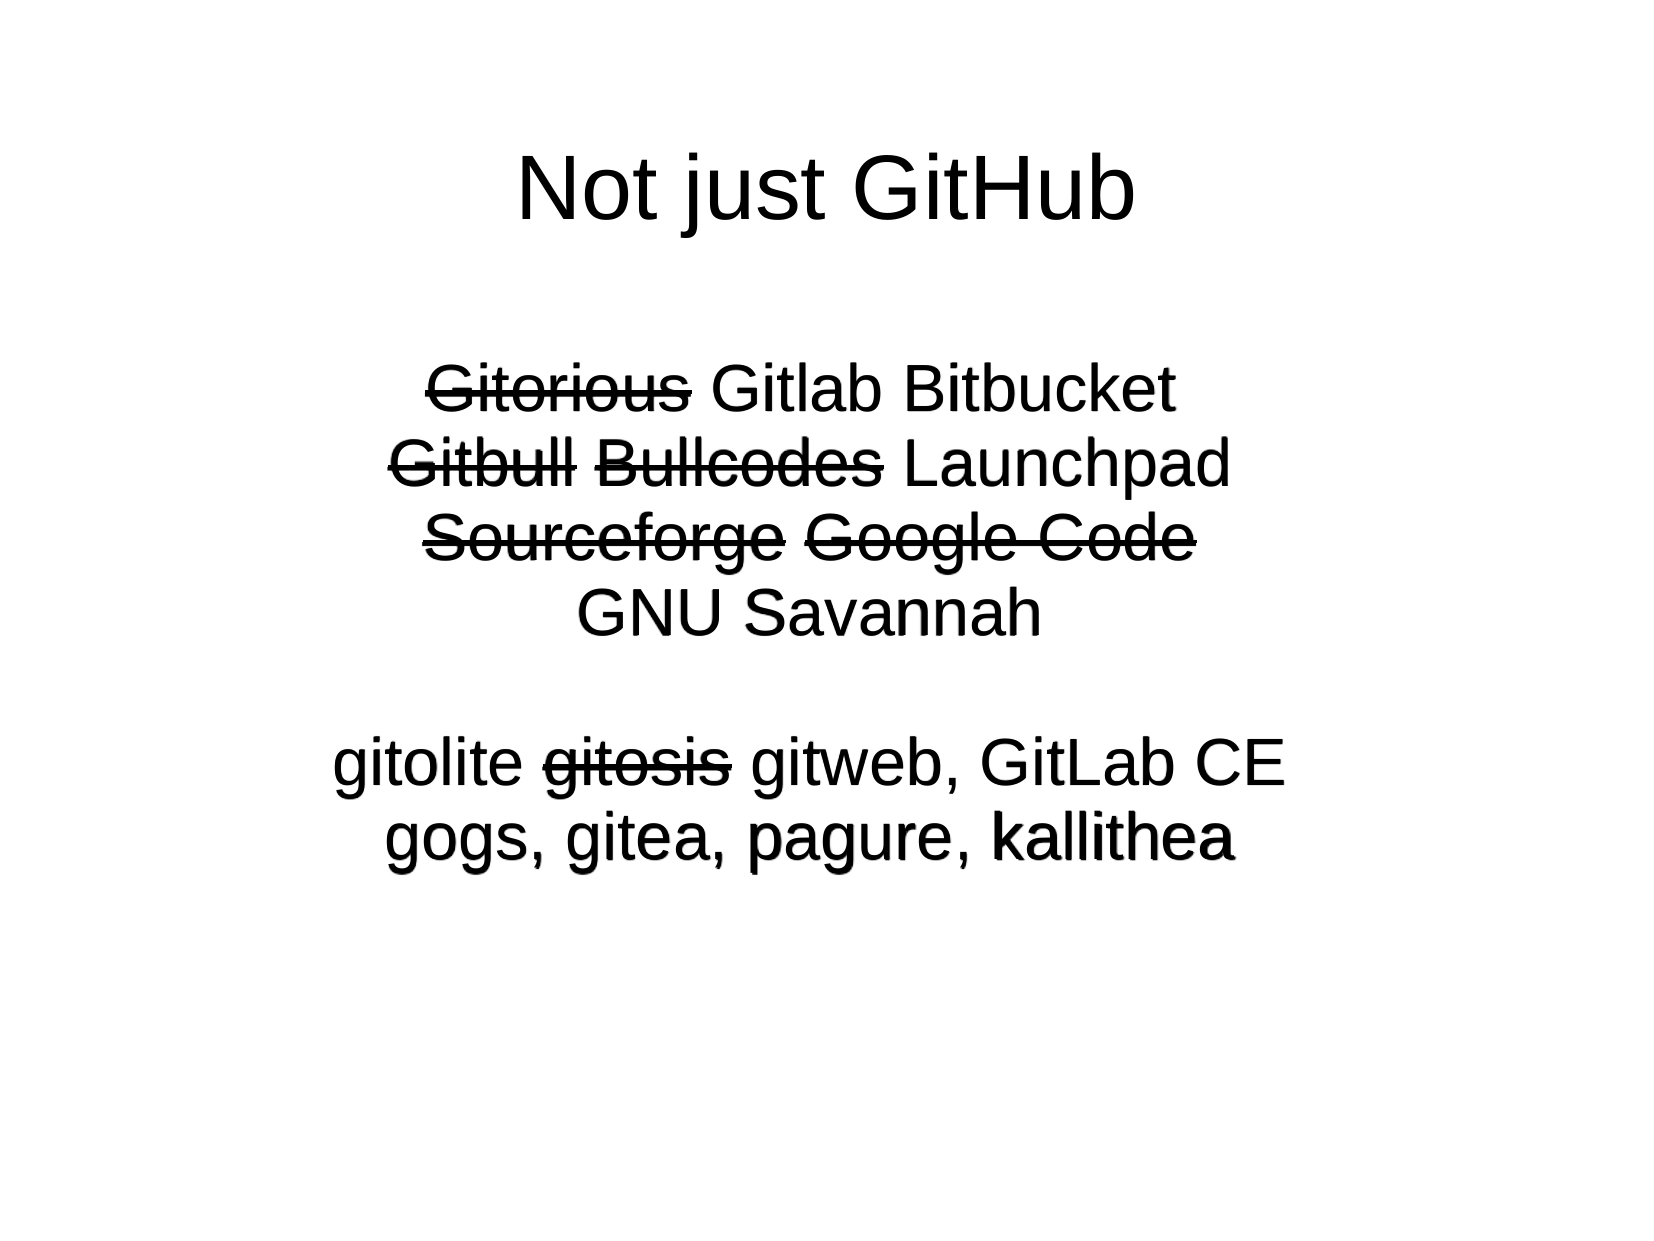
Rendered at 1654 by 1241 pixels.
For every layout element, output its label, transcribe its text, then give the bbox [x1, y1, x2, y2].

title Not just GitHub [82, 84, 1571, 292]
subtitle Gitorious Gitlab Bitbucket Gitbull Bullcodes Launchpad Sourceforge Google Code GNU Savannah gitolite gitosis gitweb, GitLab CE gogs, gitea, pagure, kallithea [82, 290, 1538, 1010]
